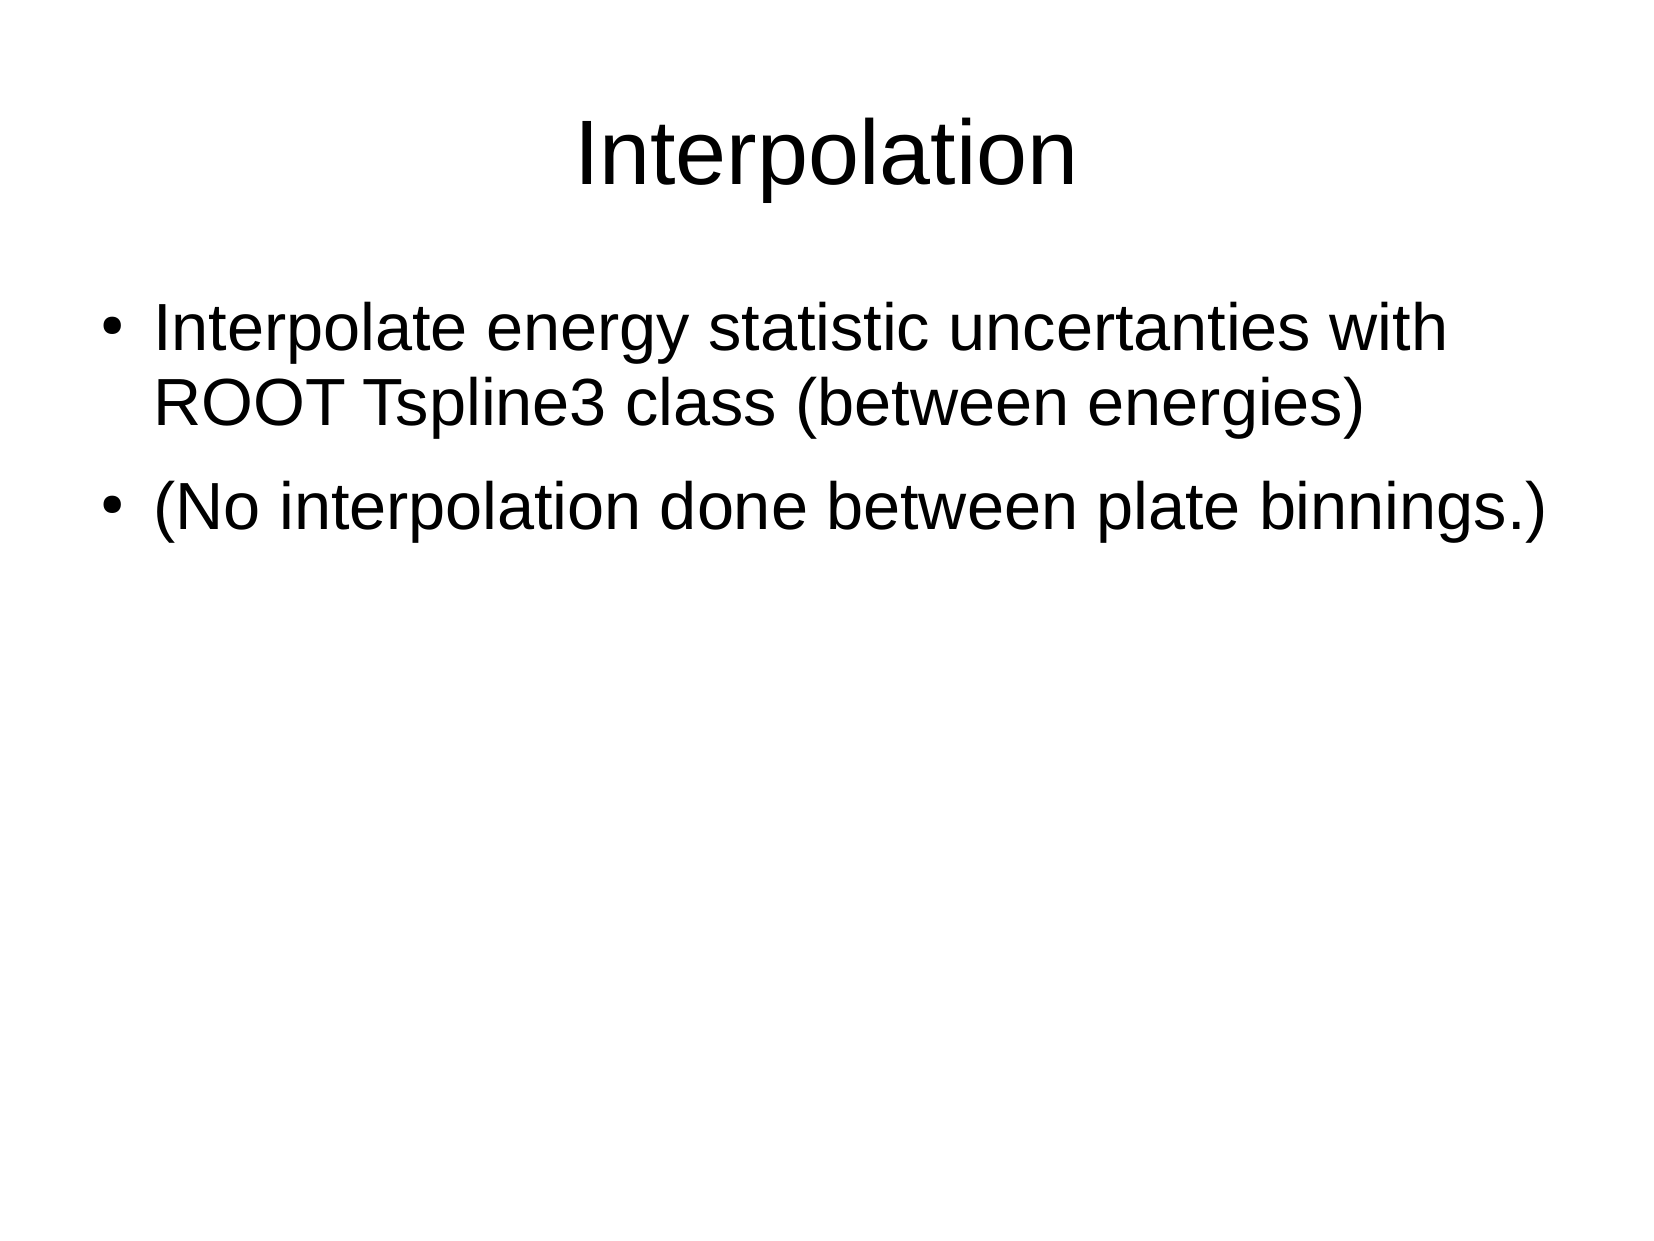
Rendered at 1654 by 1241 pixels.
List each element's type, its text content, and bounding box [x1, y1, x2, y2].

list Interpolate energy statistic uncertanties with ROOT Tspline3 class (between energies) (No interpolation done between plate binnings.) [82, 290, 1571, 1109]
title Interpolation [82, 49, 1571, 257]
